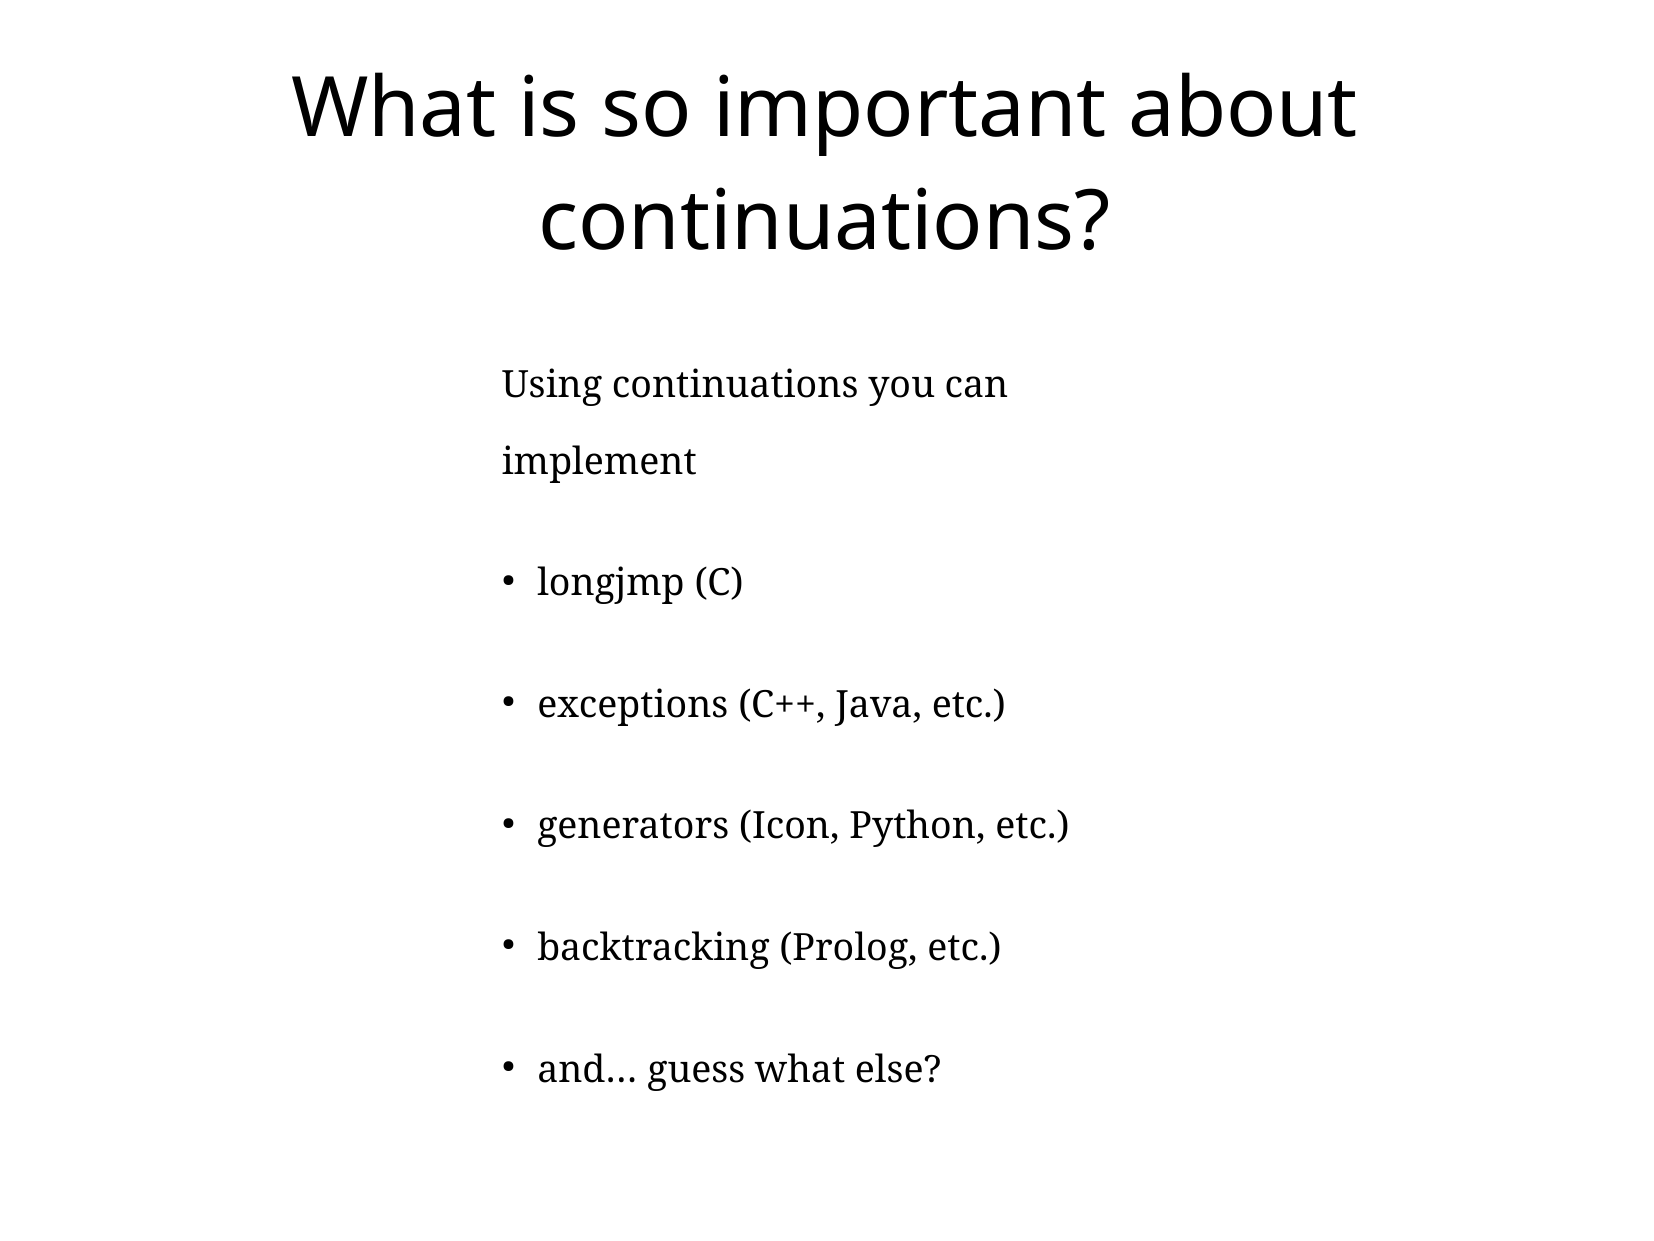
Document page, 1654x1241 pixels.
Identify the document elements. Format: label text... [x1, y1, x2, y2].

text_box What is so important about continuations? [30, 39, 1621, 211]
text_box Using continuations you can implement longjmp (C) exceptions (C++, Java, etc.) generators (Icon, Python, etc.) backtracking (Prolog, etc.) and… guess what else? [487, 324, 1213, 903]
